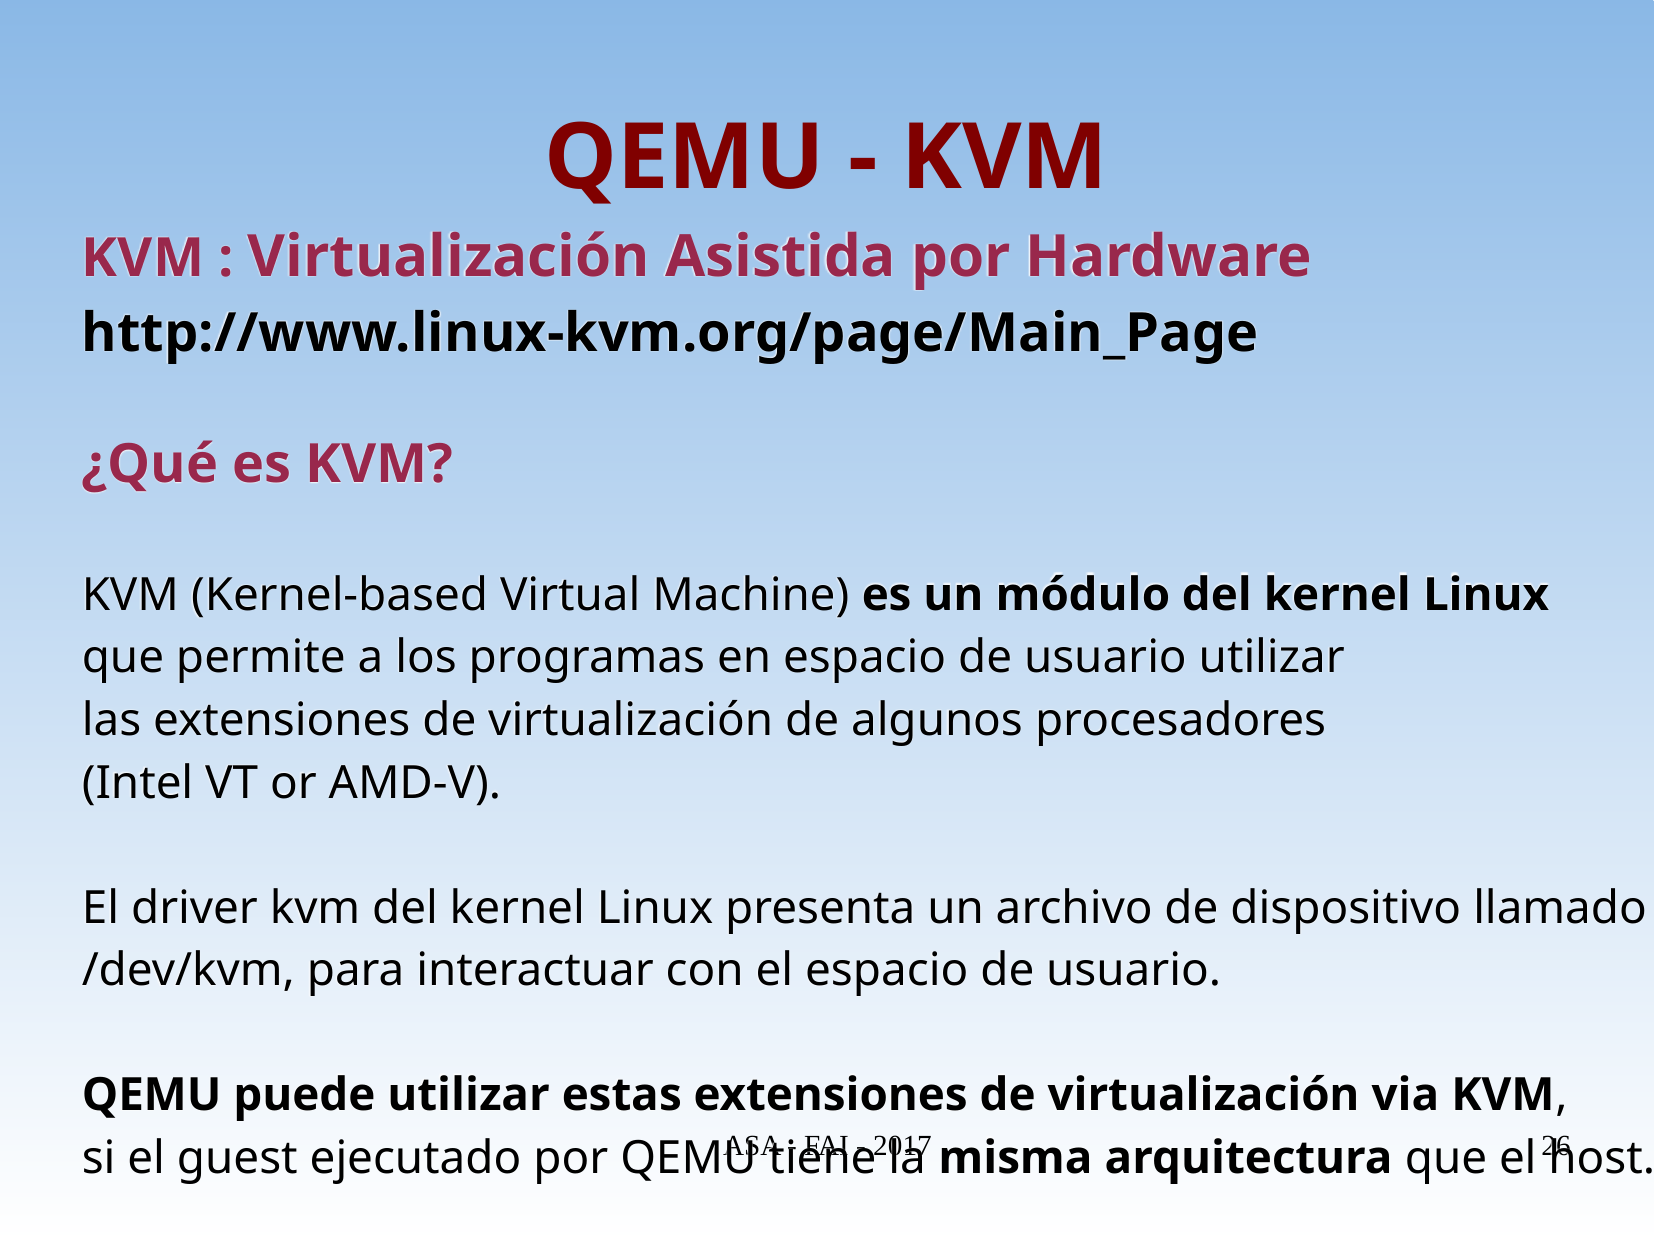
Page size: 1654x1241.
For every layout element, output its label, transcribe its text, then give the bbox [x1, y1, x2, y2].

text_box KVM : Virtualización Asistida por Hardware http://www.linux-kvm.org/page/Main_Page ¿Qué es KVM? KVM (Kernel-based Virtual Machine) es un módulo del kernel Linux que permite a los programas en espacio de usuario utilizar las extensiones de virtualización de algunos procesadores (Intel VT or AMD-V). El driver kvm del kernel Linux presenta un archivo de dispositivo llamado /dev/kvm, para interactuar con el espacio de usuario. QEMU puede utilizar estas extensiones de virtualización via KVM, si el guest ejecutado por QEMU tiene la misma arquitectura que el host. [67, 207, 1586, 1148]
title QEMU - KVM [82, 49, 1571, 207]
